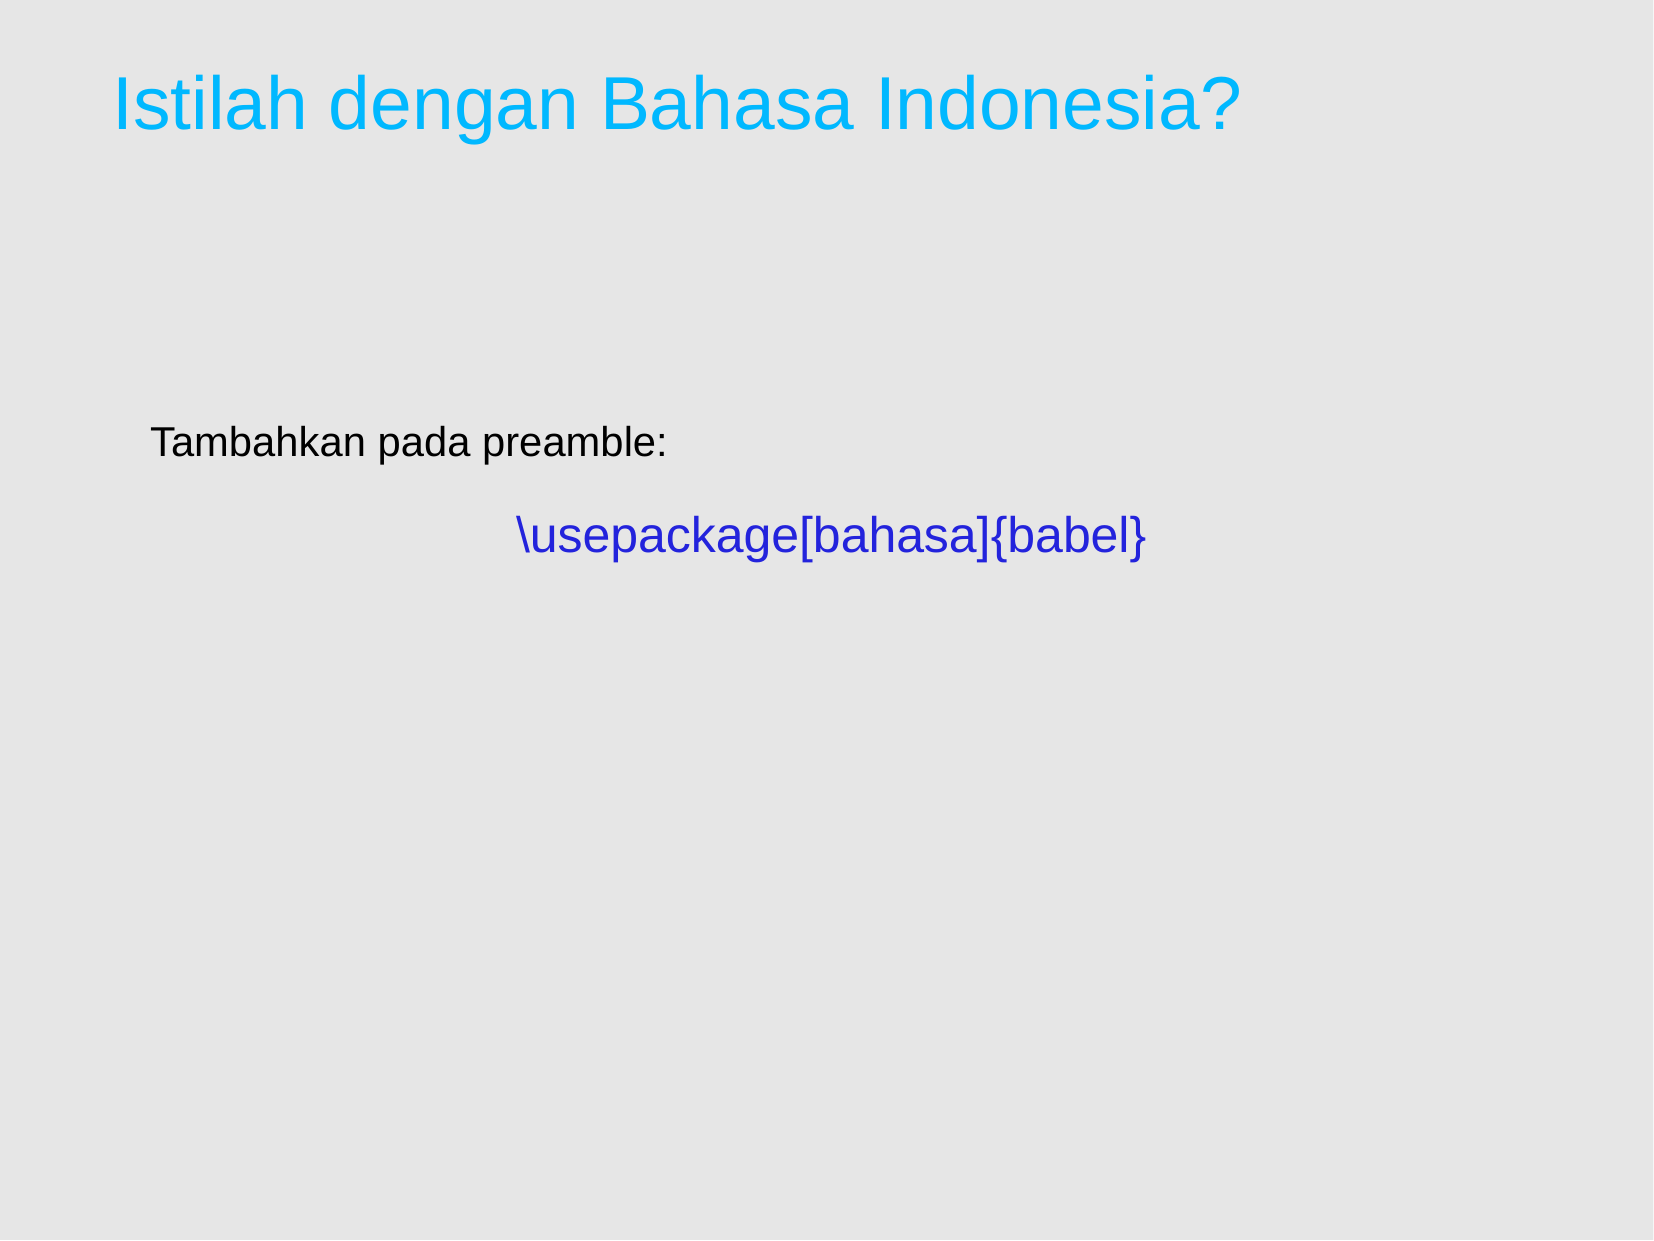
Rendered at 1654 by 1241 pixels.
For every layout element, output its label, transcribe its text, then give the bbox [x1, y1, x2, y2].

title Istilah dengan Bahasa Indonesia? [112, 56, 1571, 151]
text_box \usepackage[bahasa]{babel} [501, 499, 1176, 571]
subtitle Tambahkan pada preamble: [150, 372, 751, 488]
